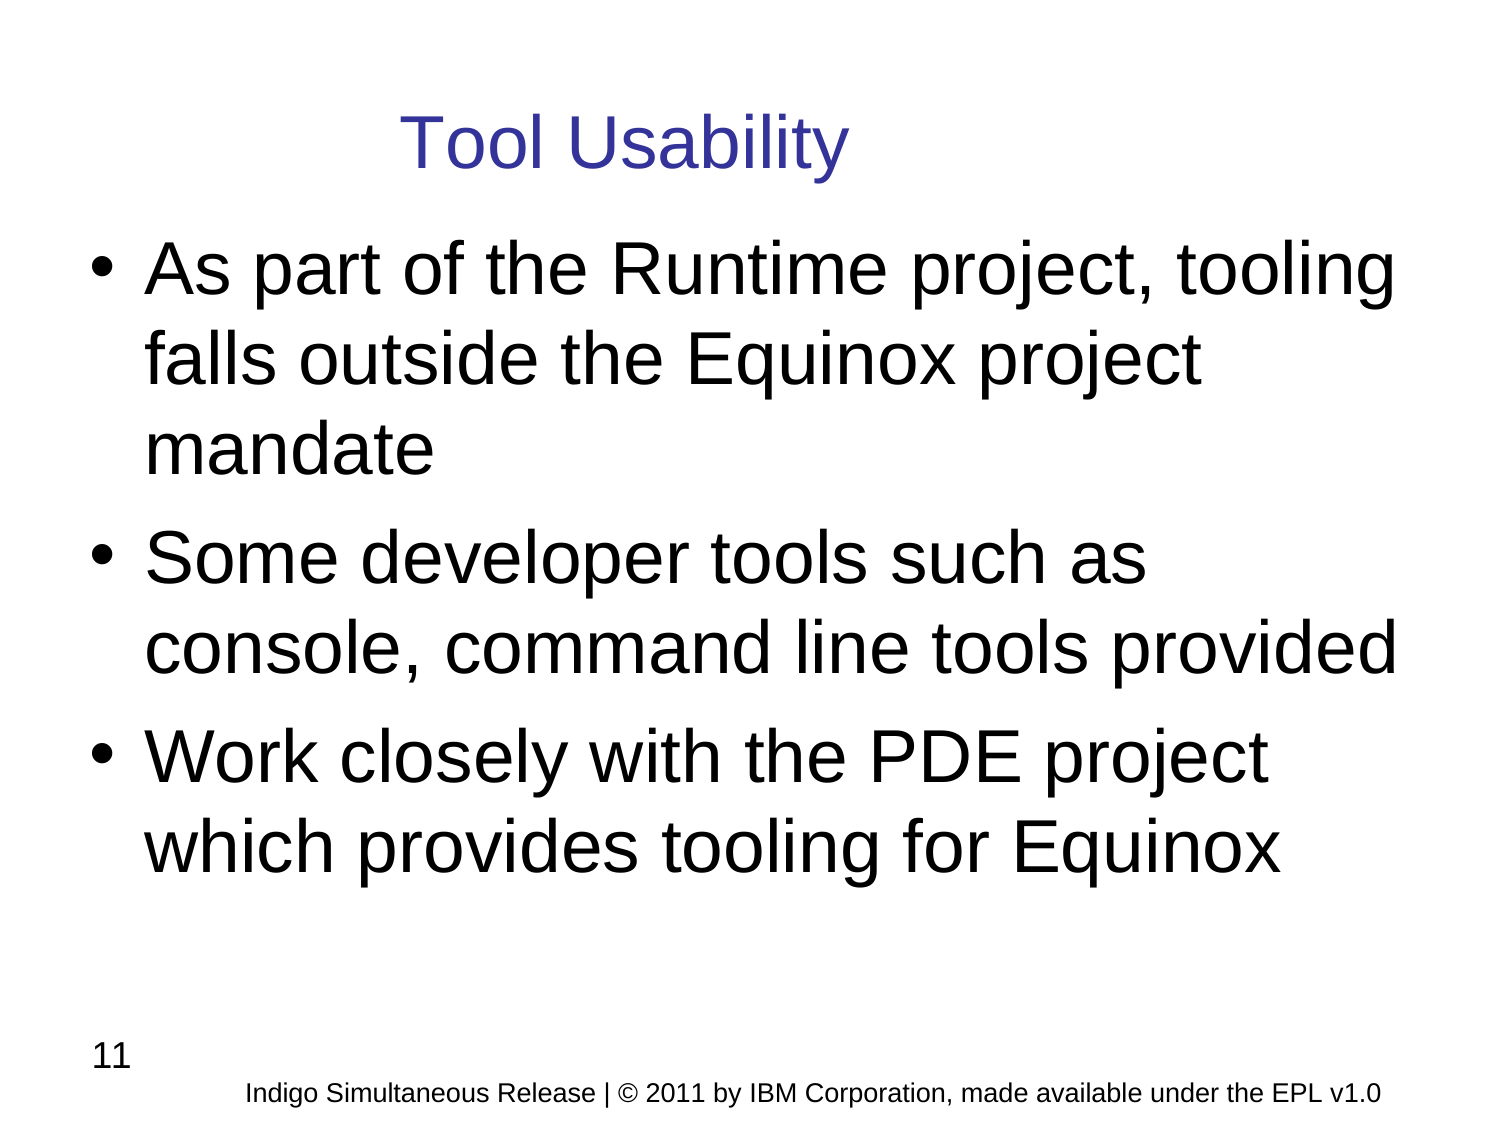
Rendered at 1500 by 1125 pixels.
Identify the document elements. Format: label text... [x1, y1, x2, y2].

title Tool Usability [74, 45, 1176, 233]
list As part of the Runtime project, tooling falls outside the Equinox project mandate Some developer tools such as console, command line tools provided Work closely with the PDE project which provides tooling for Equinox [75, 212, 1426, 1005]
